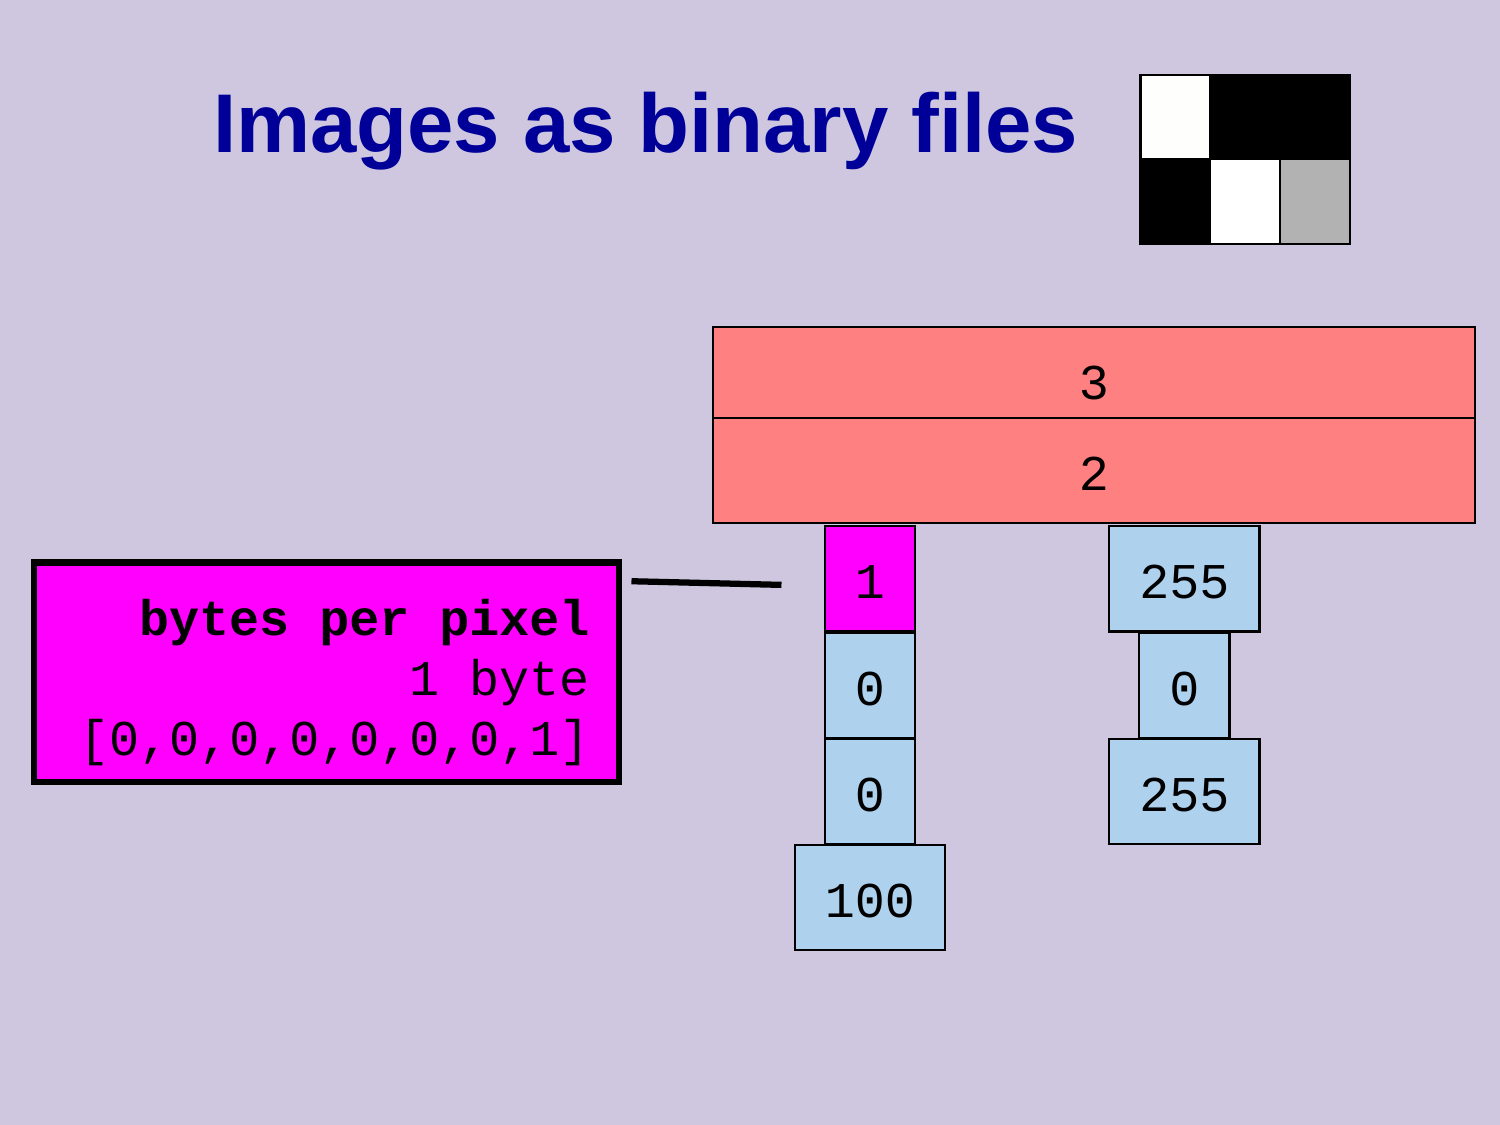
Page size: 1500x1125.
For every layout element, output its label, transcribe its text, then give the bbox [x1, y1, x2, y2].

text_box 0 [824, 738, 915, 844]
text_box 255 [1109, 738, 1260, 844]
text_box 0 [1139, 632, 1230, 738]
text_box 0 [824, 632, 915, 738]
text_box 2 [712, 417, 1476, 524]
text_box [1140, 75, 1350, 244]
text_box bytes per pixel 1 byte [0,0,0,0,0,0,0,1] [34, 563, 619, 782]
title Images as binary files [198, 17, 1468, 220]
text_box 100 [794, 845, 945, 951]
text_box 3 [712, 327, 1476, 417]
text_box 255 [1109, 526, 1260, 632]
text_box 1 [824, 526, 915, 632]
